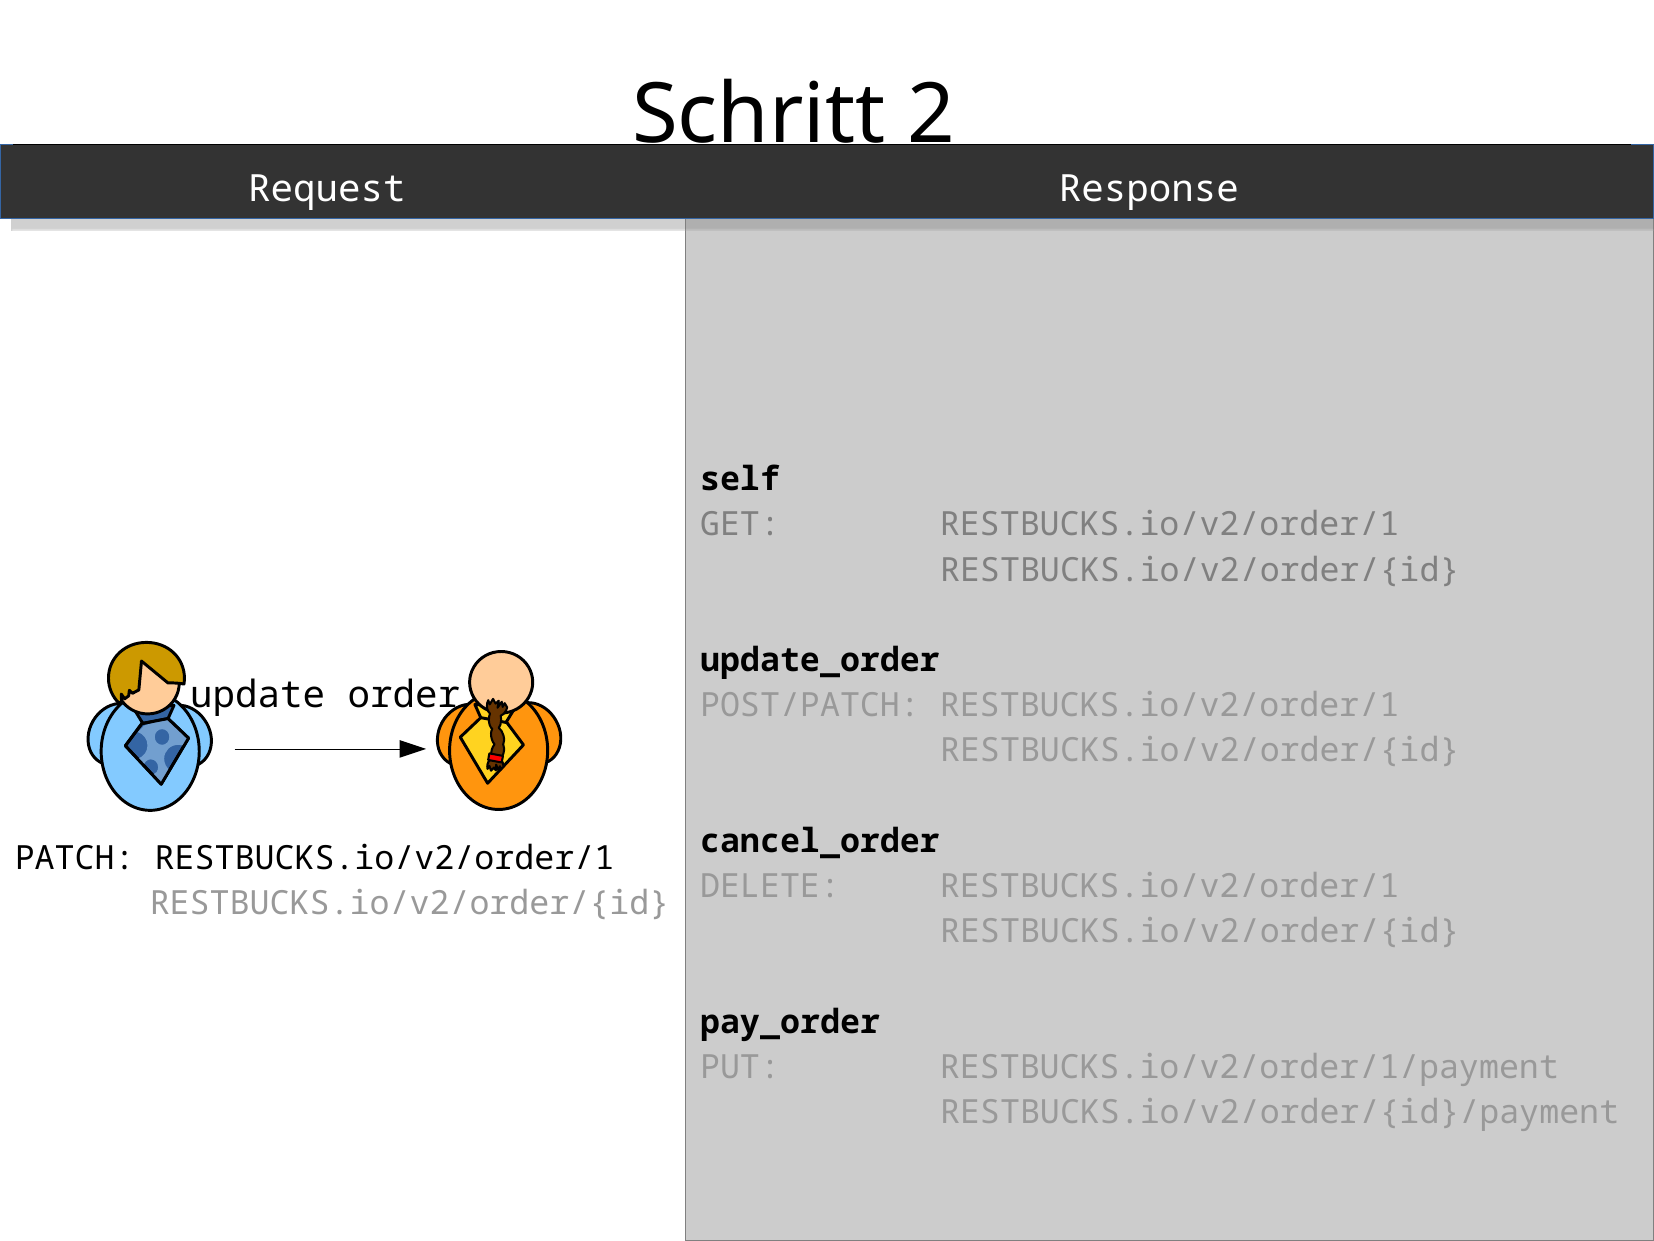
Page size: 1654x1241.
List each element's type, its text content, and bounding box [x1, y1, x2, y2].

text_box PATCH: RESTBUCKS.io/v2/order/1 RESTBUCKS.io/v2/order/{id} [0, 826, 685, 958]
text_box Response [1044, 153, 1254, 213]
text_box [0, 144, 1654, 1241]
text_box update order [175, 660, 498, 719]
text_box self GET: RESTBUCKS.io/v2/order/1 RESTBUCKS.io/v2/order/{id} update_order POST/PATCH: RESTBUCKS.io/v2/order/1 RESTBUCKS.io/v2/order/{id} cancel_order DELETE: RESTBUCKS.io/v2/order/1 RESTBUCKS.io/v2/order/{id} pay_order PUT: RESTBUCKS.io/v2/order/1/payment RESTBUCKS.io/v2/order/{id}/payment [685, 447, 1653, 1048]
text_box Request [233, 153, 421, 213]
text_box Schritt 2 [617, 46, 1062, 145]
text_box [437, 651, 561, 810]
text_box [88, 642, 212, 811]
